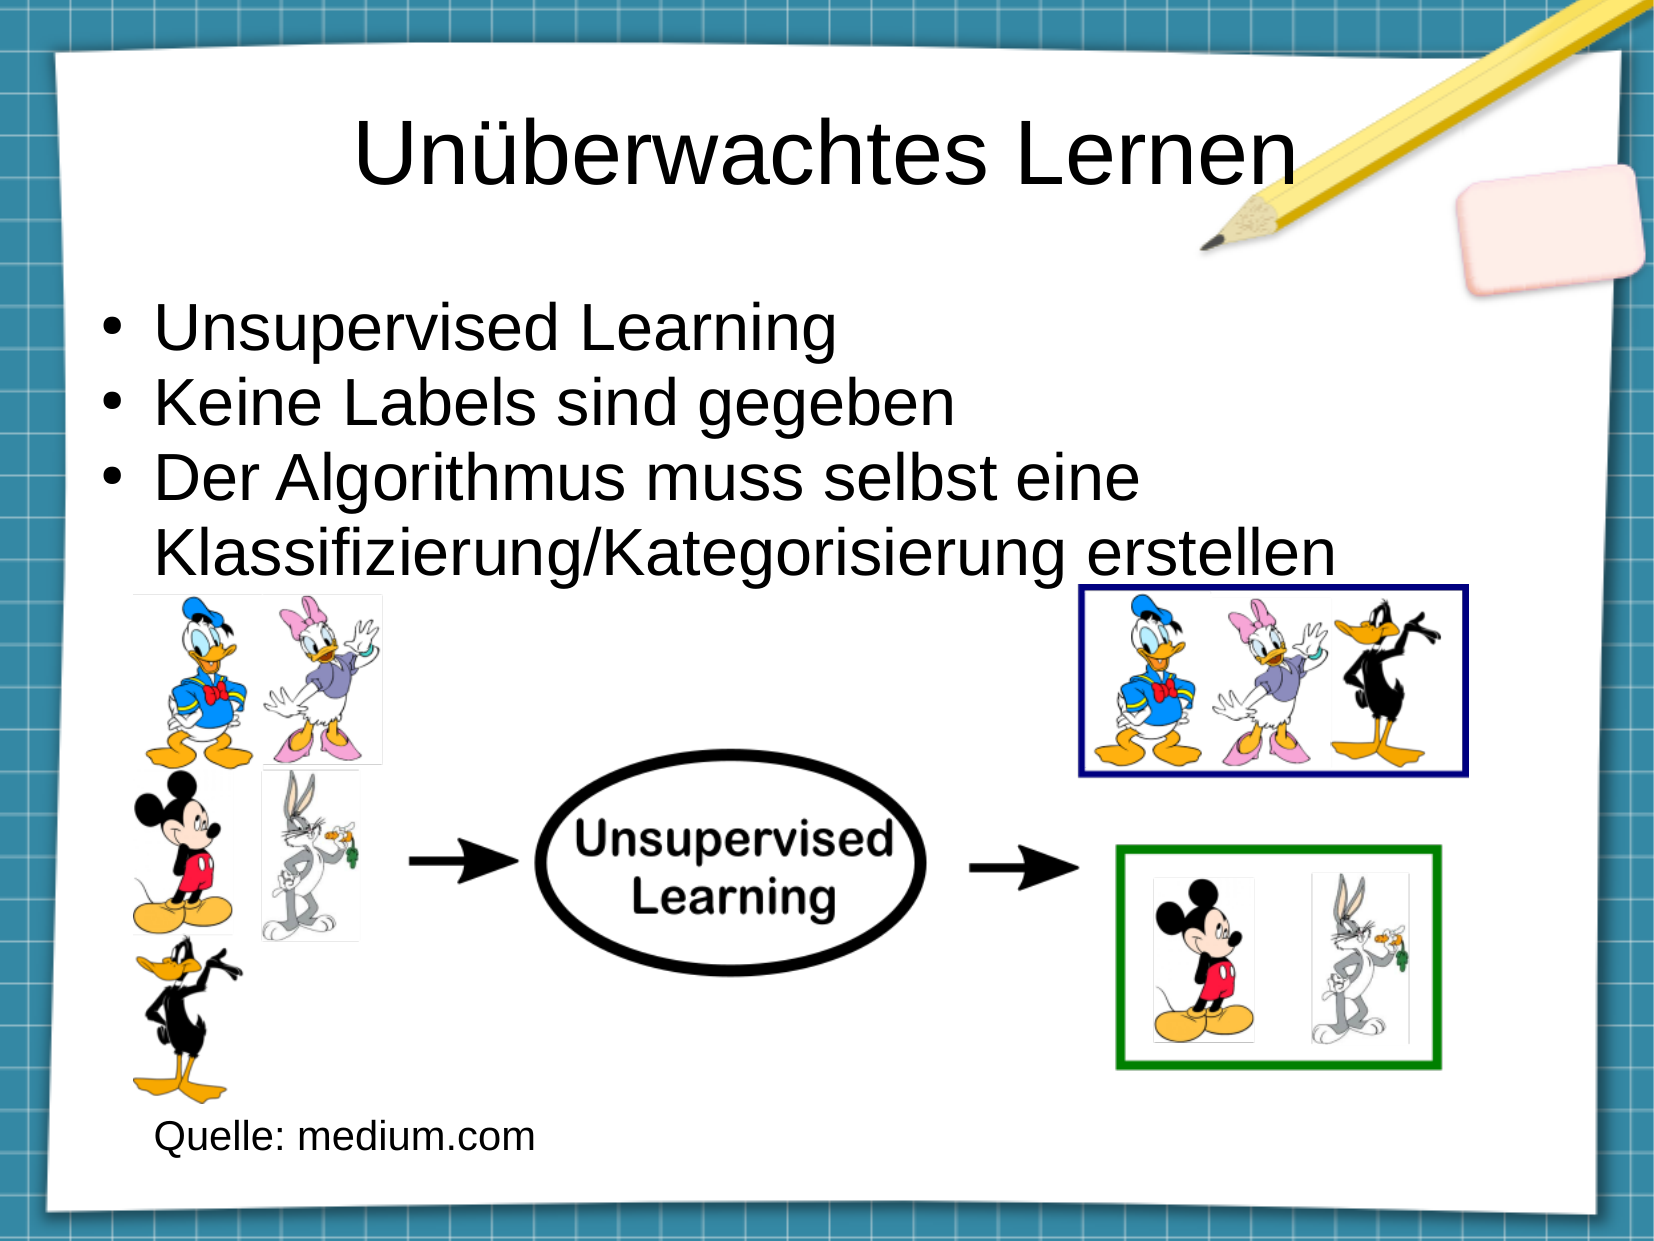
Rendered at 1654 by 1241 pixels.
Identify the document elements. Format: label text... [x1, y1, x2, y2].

title Unüberwachtes Lernen [82, 49, 1571, 257]
list Unsupervised Learning Keine Labels sind gegeben Der Algorithmus muss selbst eine Klassifizierung/Kategorisierung erstellen Quelle: medium.com [82, 290, 1571, 1186]
picture [0, 0, 1654, 1241]
